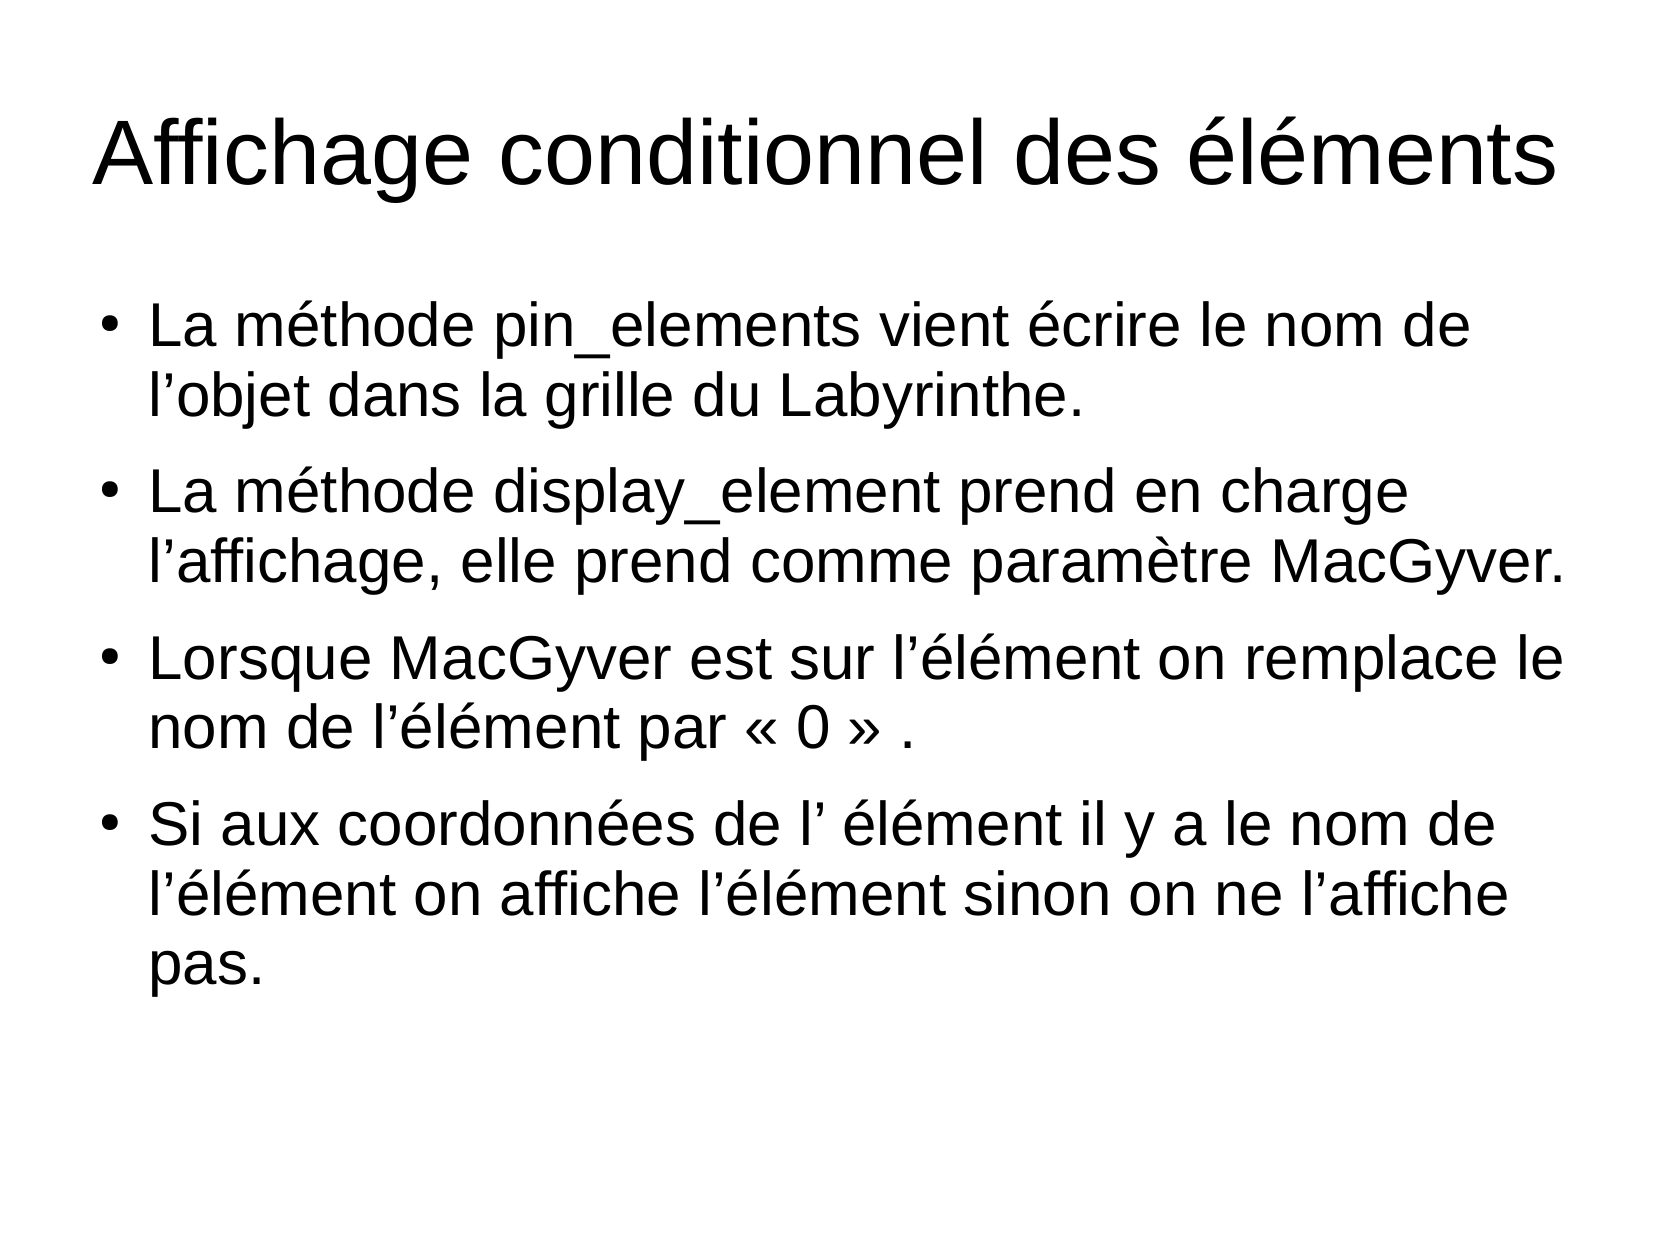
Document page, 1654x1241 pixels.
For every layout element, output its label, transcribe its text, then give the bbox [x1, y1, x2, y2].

list La méthode pin_elements vient écrire le nom de l’objet dans la grille du Labyrinthe. La méthode display_element prend en charge l’affichage, elle prend comme paramètre MacGyver. Lorsque MacGyver est sur l’élément on remplace le nom de l’élément par « 0 » . Si aux coordonnées de l’ élément il y a le nom de l’élément on affiche l’élément sinon on ne l’affiche pas. [82, 290, 1571, 1010]
title Affichage conditionnel des éléments [82, 49, 1571, 257]
